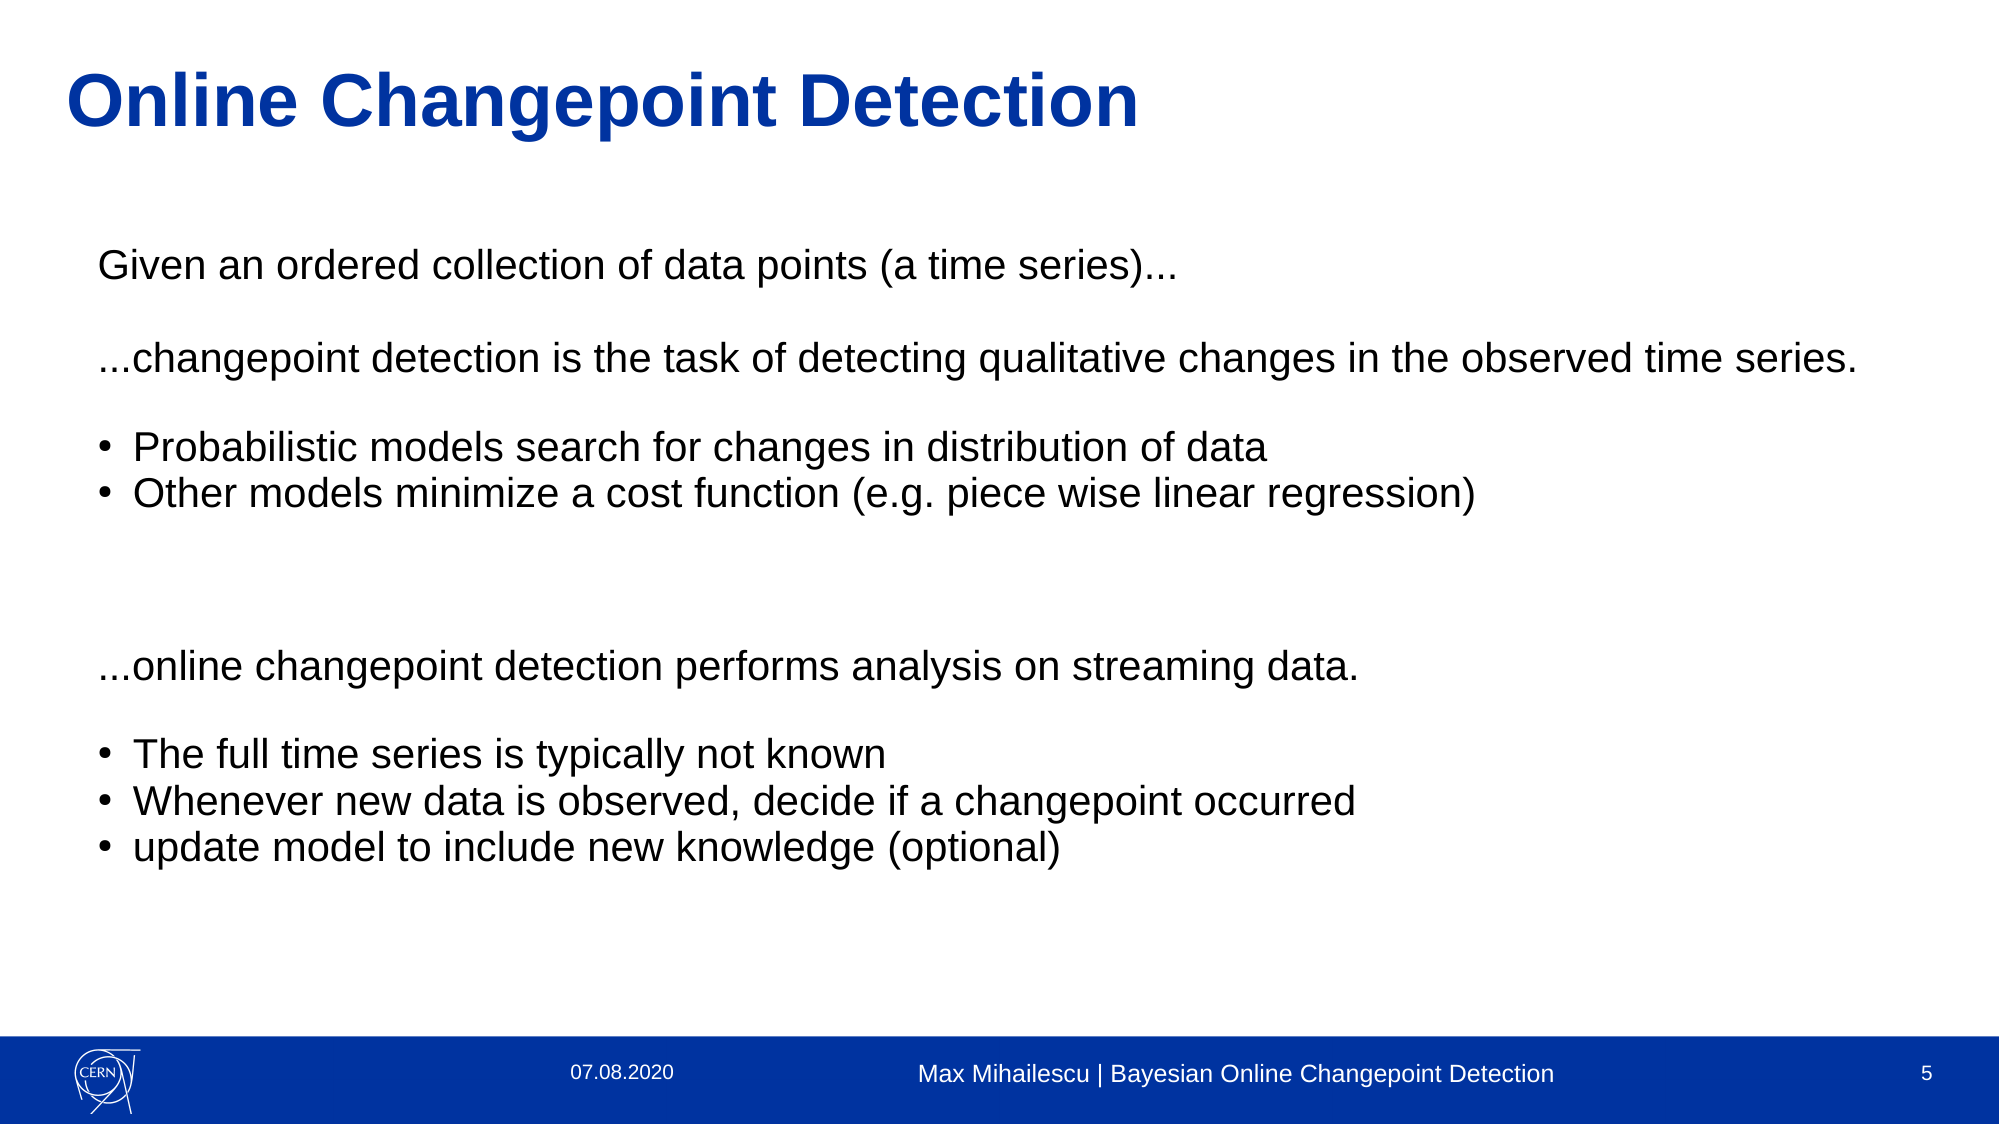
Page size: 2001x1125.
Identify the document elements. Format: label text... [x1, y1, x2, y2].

picture [0, 1036, 1999, 1124]
text_box Online Changepoint Detection [66, 61, 1932, 235]
text_box 07.08.2020 [543, 1041, 674, 1101]
text_box <Foliennummer> [1822, 1042, 1933, 1102]
text_box Max Mihailescu | Bayesian Online Changepoint Detection [698, 1042, 1776, 1102]
text_box Given an ordered collection of data points (a time series)... ...changepoint detection is the task of detecting qualitative changes in the observed time series. Probabilistic models search for changes in distribution of data Other models minimize a cost function (e.g. piece wise linear regression) ...online changepoint detection performs analysis on streaming data. The full time series is typically not known Whenever new data is observed, decide if a changepoint occurred update model to include new knowledge (optional) [82, 234, 1902, 878]
